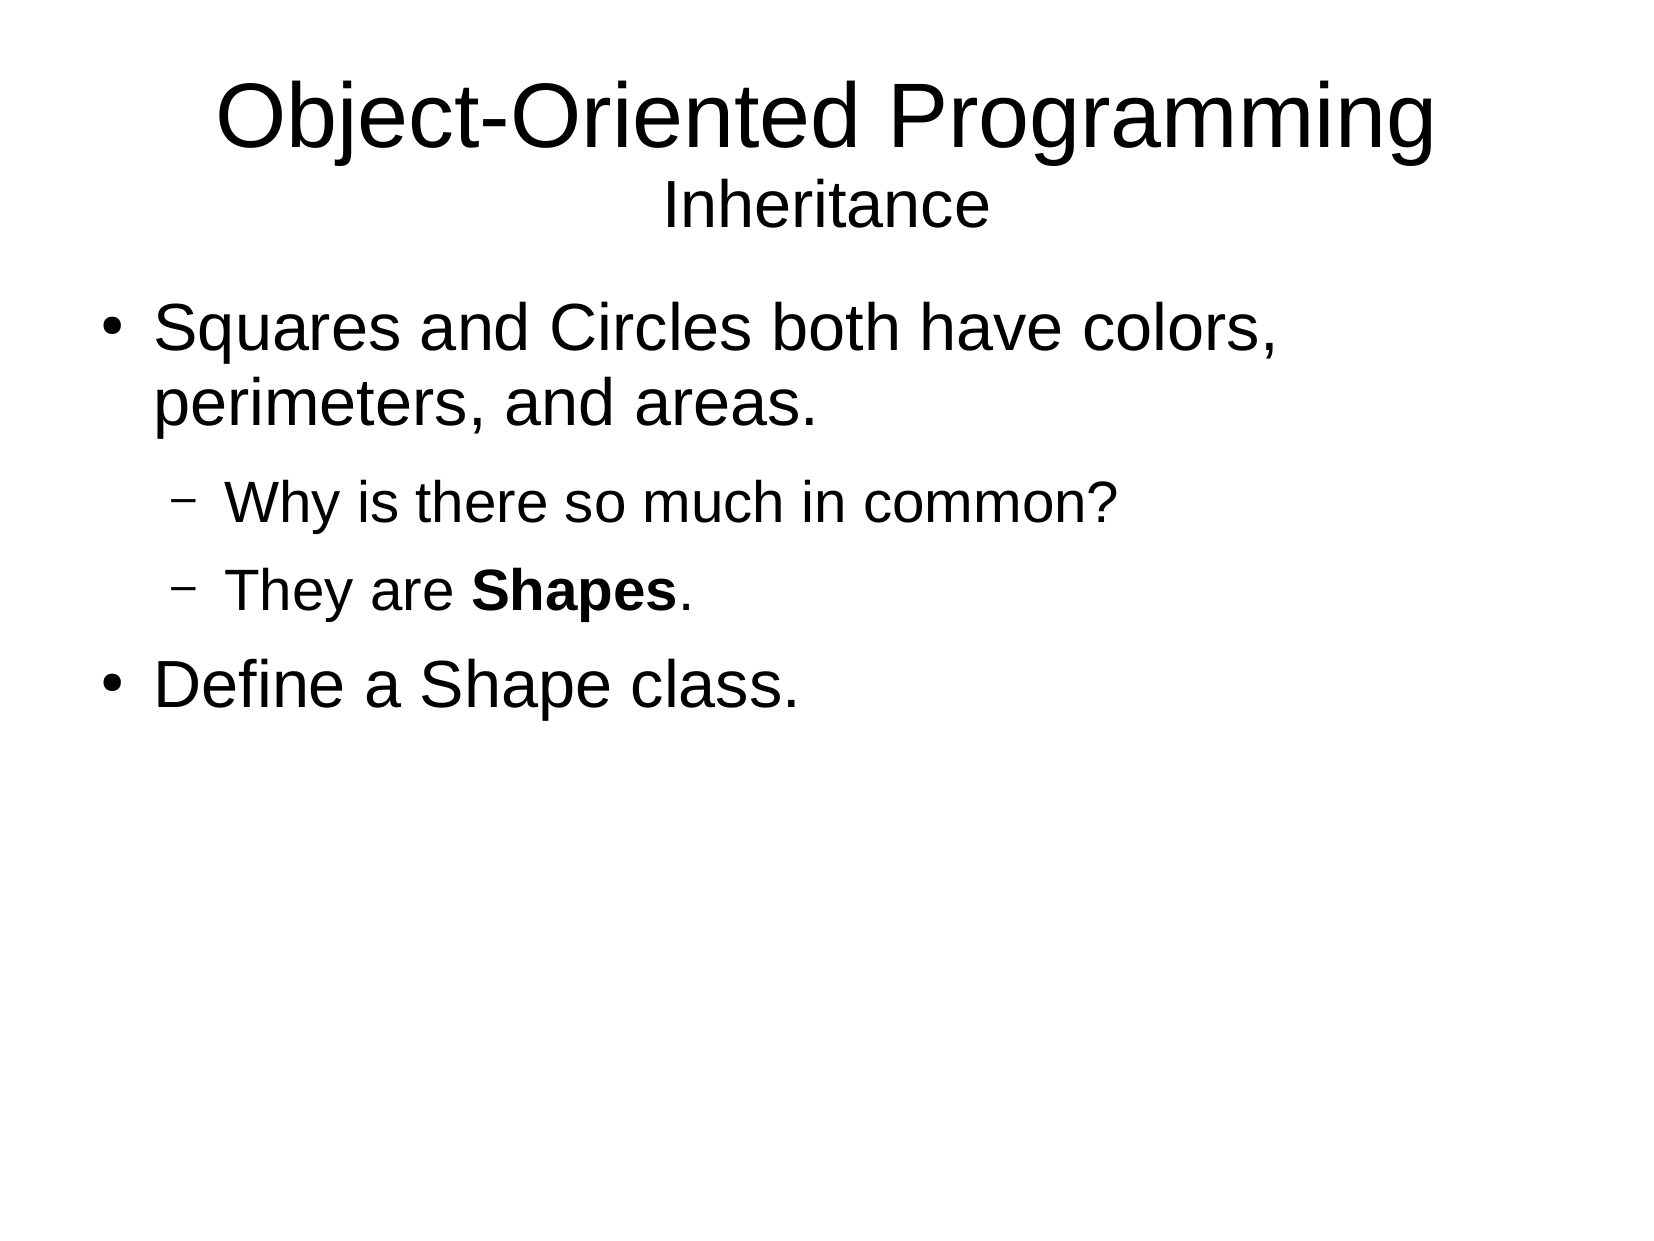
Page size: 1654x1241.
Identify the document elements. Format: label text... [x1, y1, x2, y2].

list Squares and Circles both have colors, perimeters, and areas. Why is there so much in common? They are Shapes. Define a Shape class. [82, 290, 1571, 1010]
title Object-Oriented Programming Inheritance [82, 49, 1571, 257]
